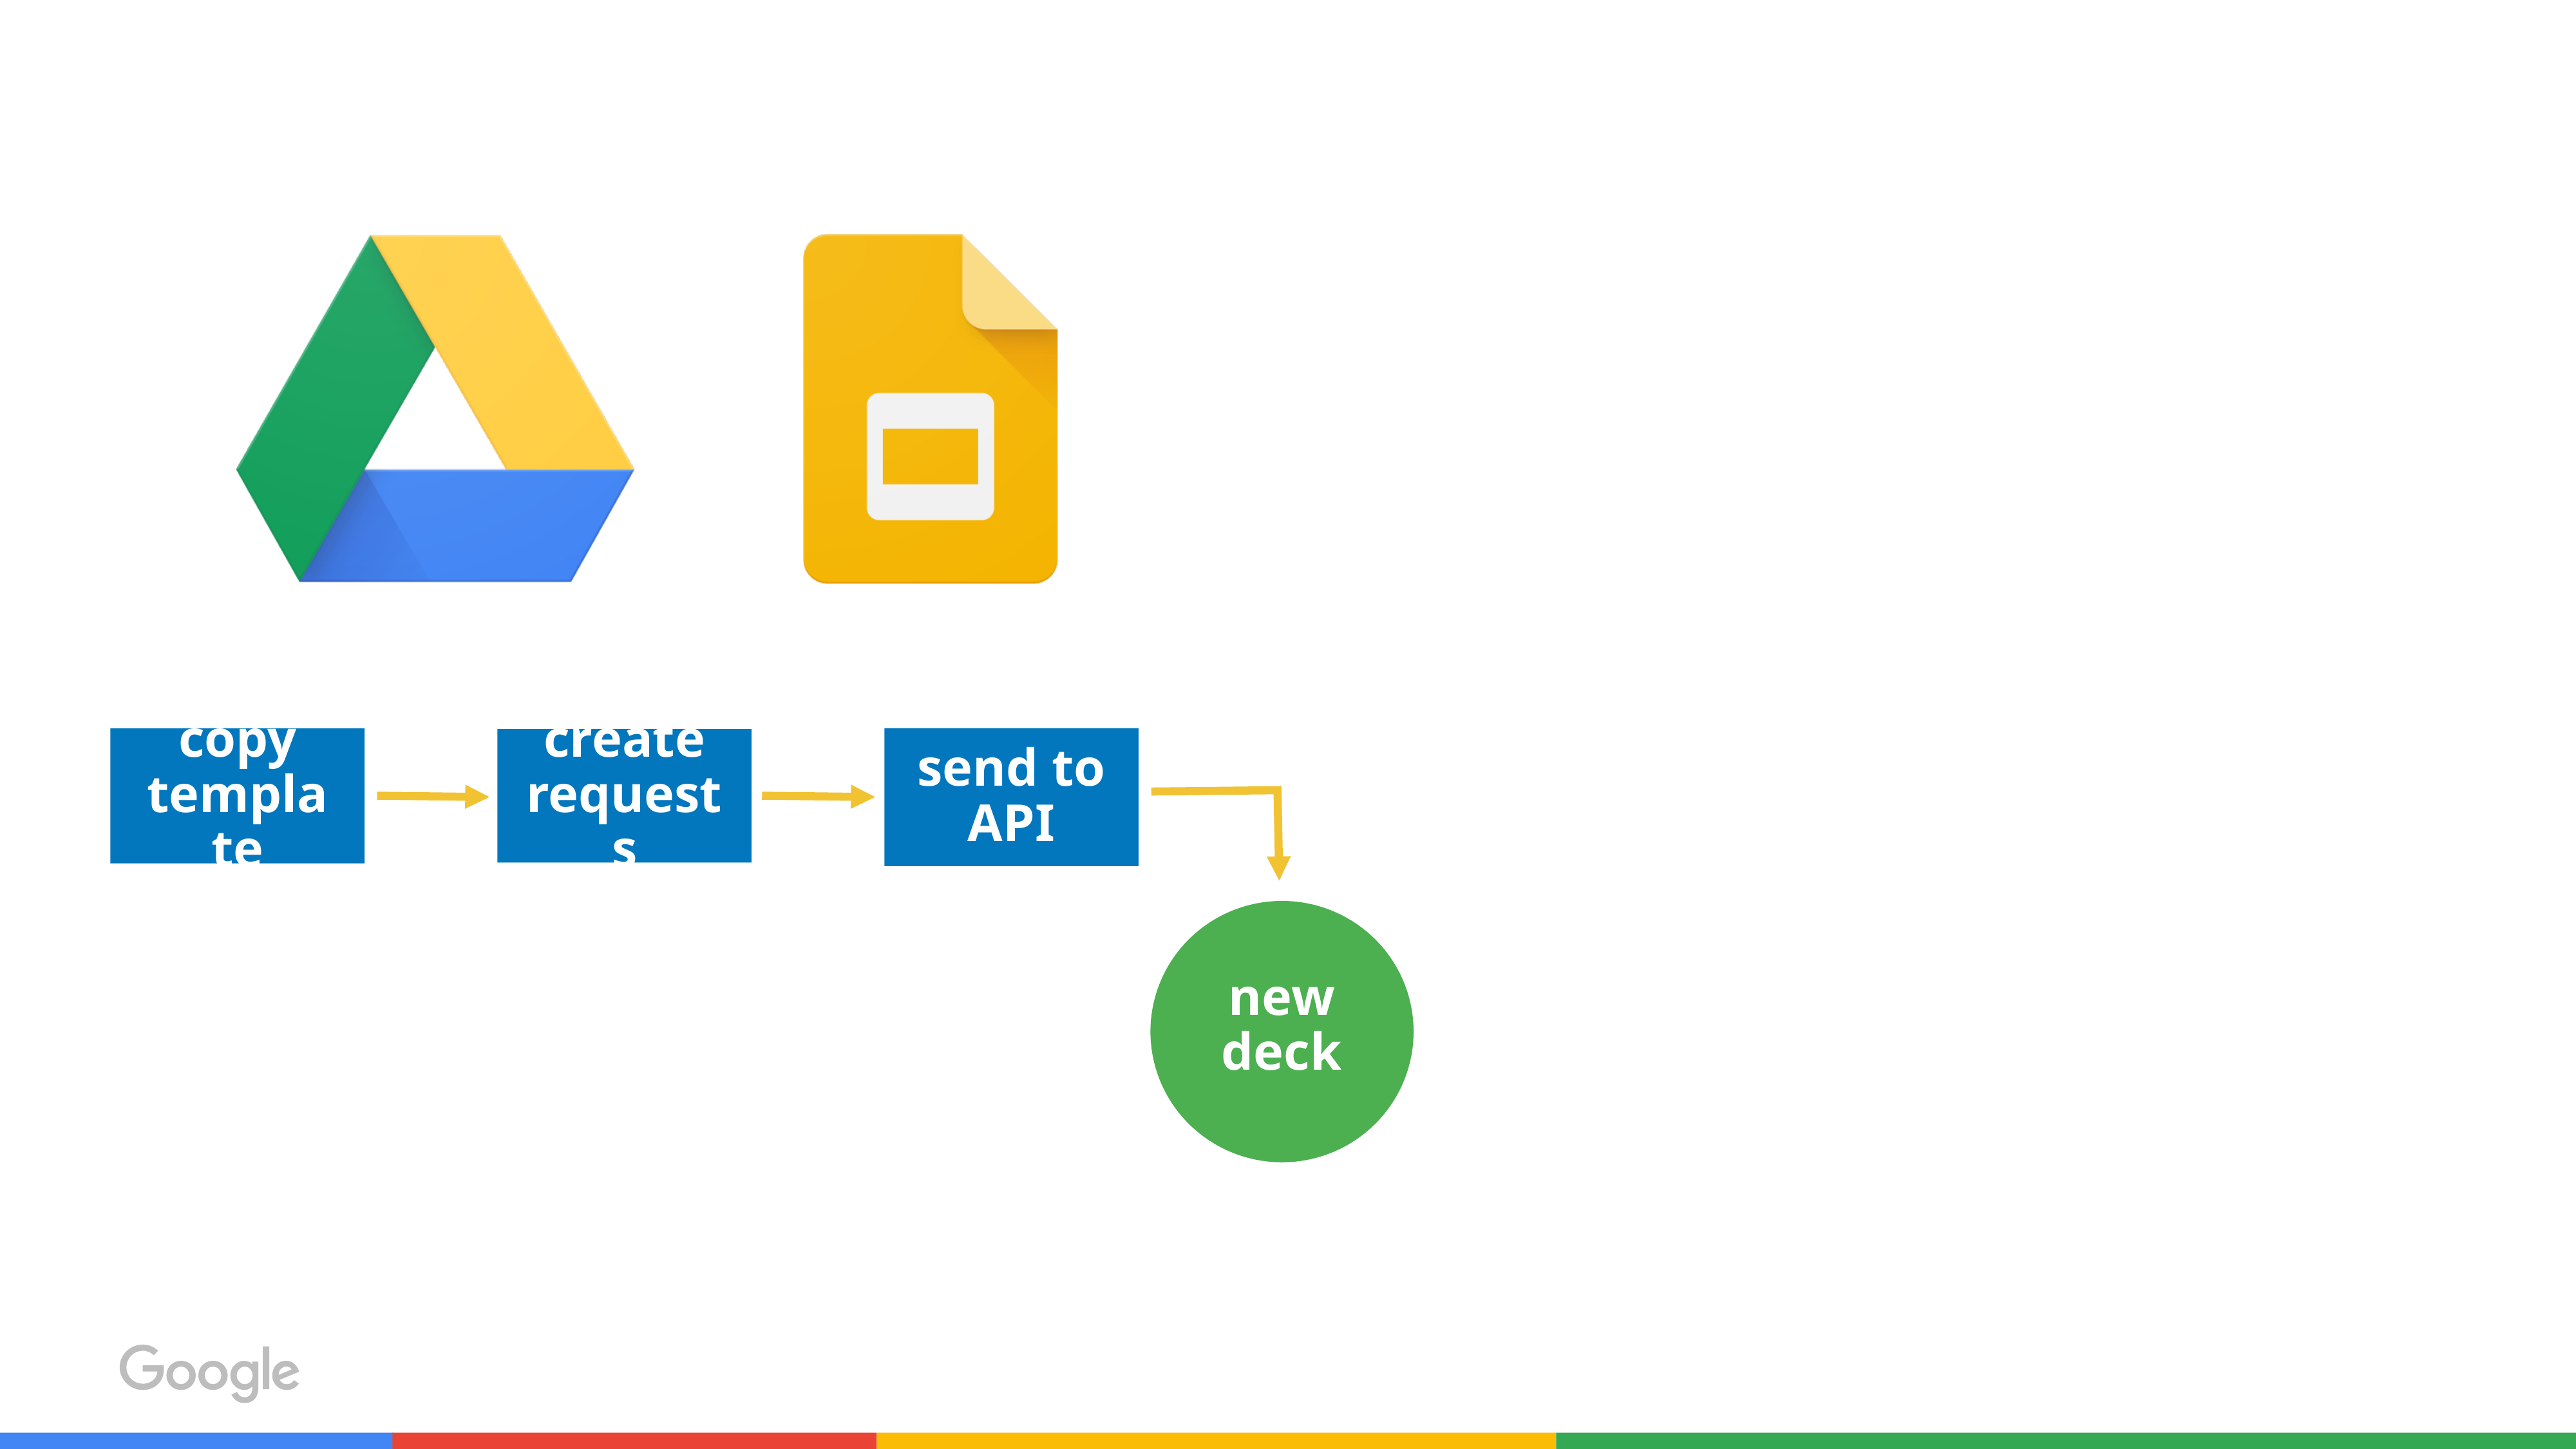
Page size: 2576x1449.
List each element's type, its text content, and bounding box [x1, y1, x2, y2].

text_box new deck [1231, 1048, 1242, 1063]
text_box send to API [884, 714, 1139, 880]
picture [740, 218, 1121, 600]
text_box copy template [110, 703, 365, 889]
text_box new deck [1161, 989, 1403, 1063]
text_box [1150, 900, 1414, 1162]
text_box create requests [497, 695, 752, 896]
picture [227, 200, 643, 617]
text_box new deck [1318, 989, 1326, 1009]
text_box new deck [1300, 989, 1308, 1007]
